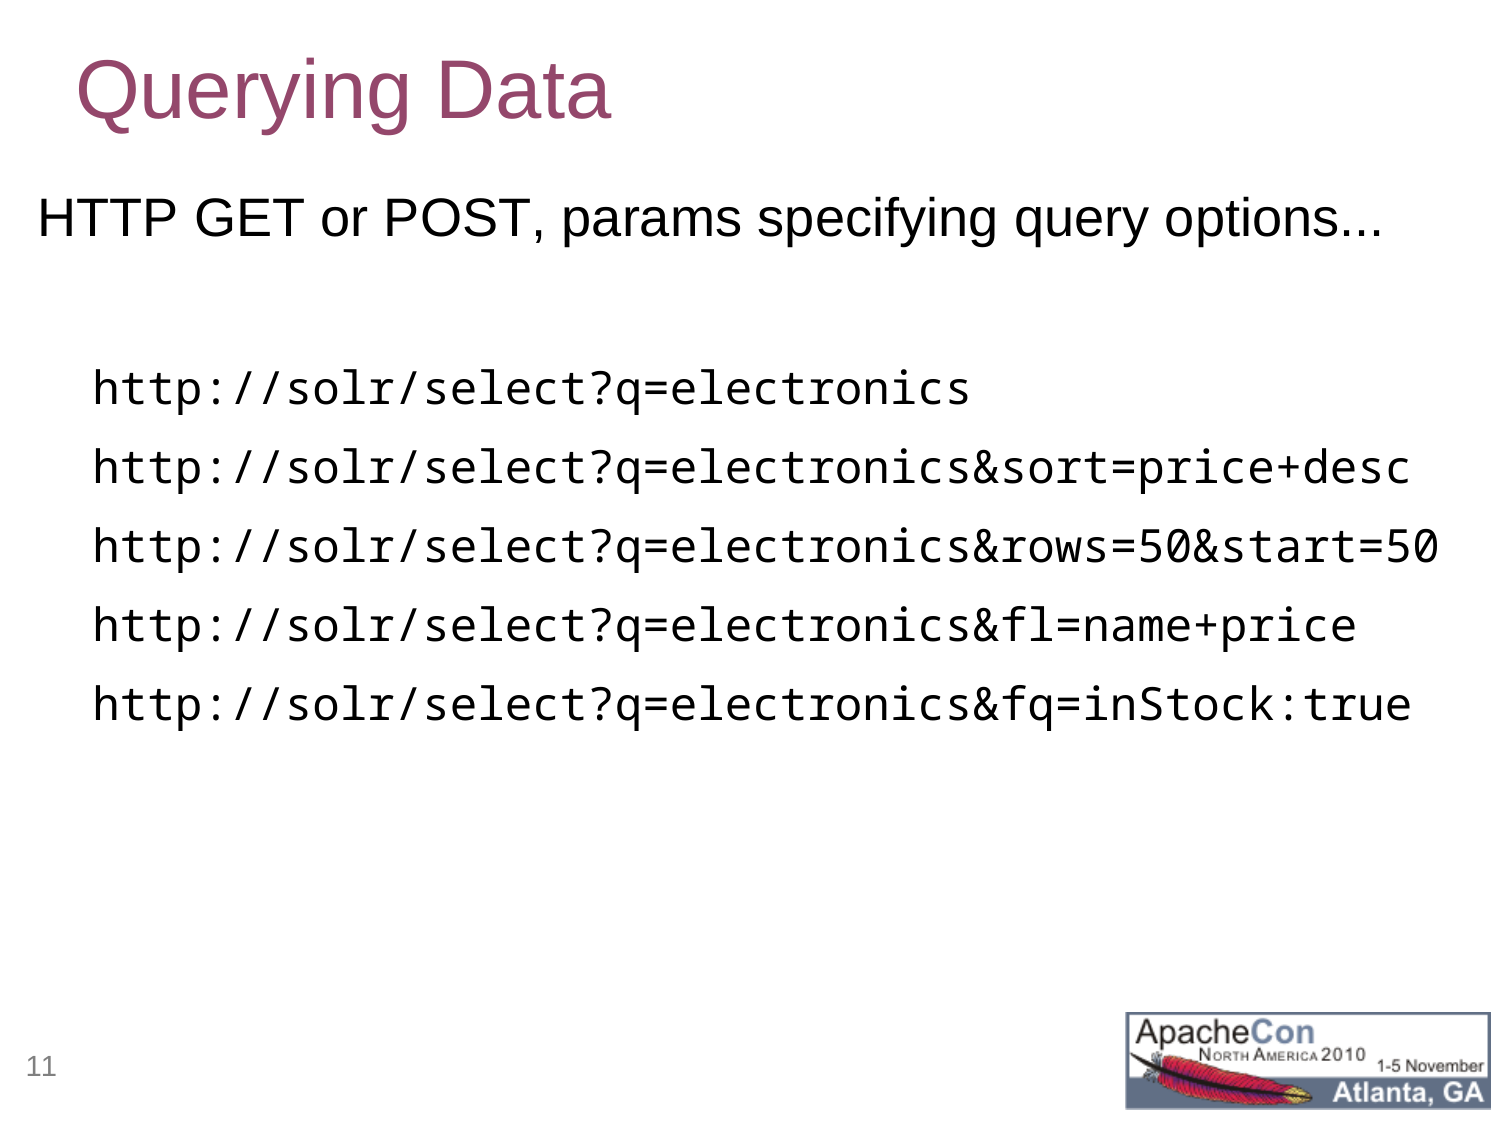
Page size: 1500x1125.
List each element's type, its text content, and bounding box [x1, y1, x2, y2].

list HTTP GET or POST, params specifying query options... http://solr/select?q=electronics http://solr/select?q=electronics&sort=price+desc http://solr/select?q=electronics&rows=50&start=50 http://solr/select?q=electronics&fl=name+price http://solr/select?q=electronics&fq=inStock:true [37, 187, 1463, 991]
title Querying Data [75, 0, 1425, 181]
picture [1125, 1012, 1491, 1110]
